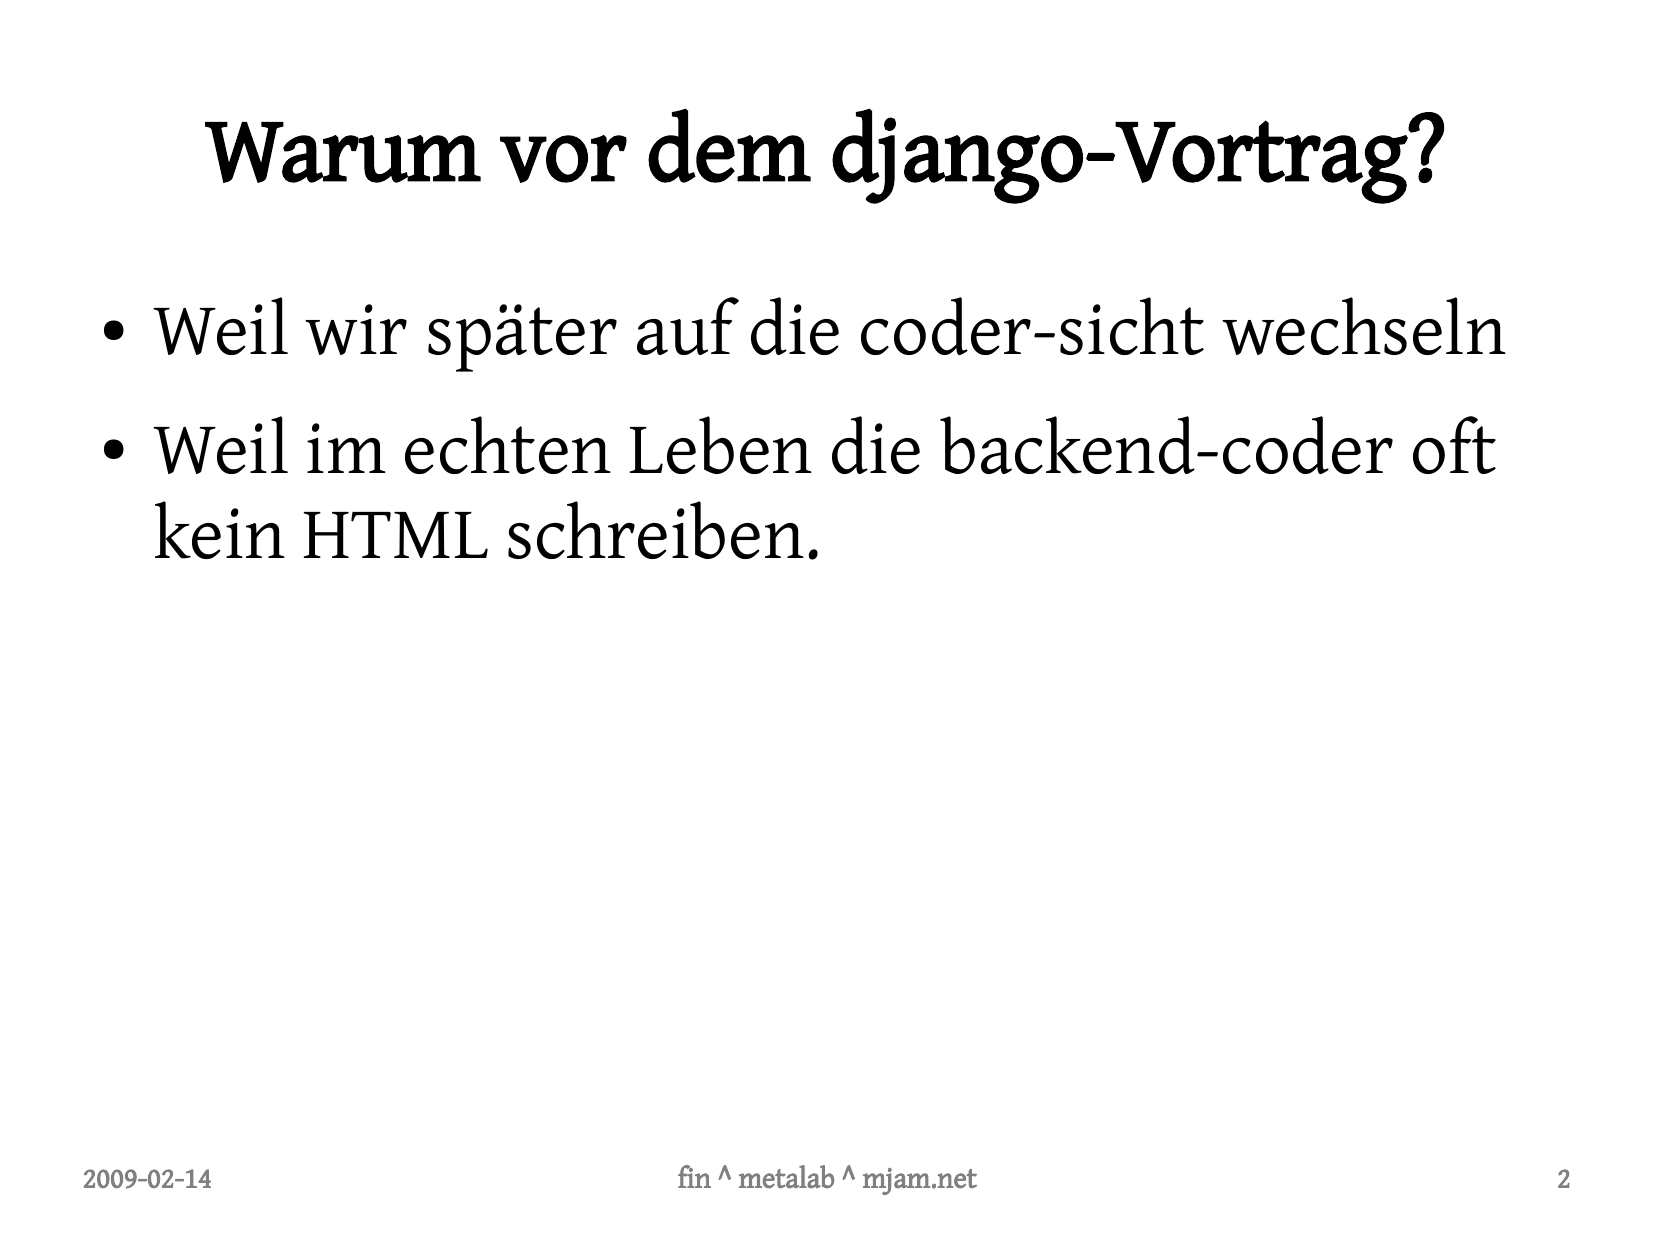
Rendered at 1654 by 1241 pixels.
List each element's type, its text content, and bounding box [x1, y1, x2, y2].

title Warum vor dem django-Vortrag? [82, 49, 1571, 257]
list Weil wir später auf die coder-sicht wechseln Weil im echten Leben die backend-coder oft kein HTML schreiben. [82, 290, 1571, 1094]
